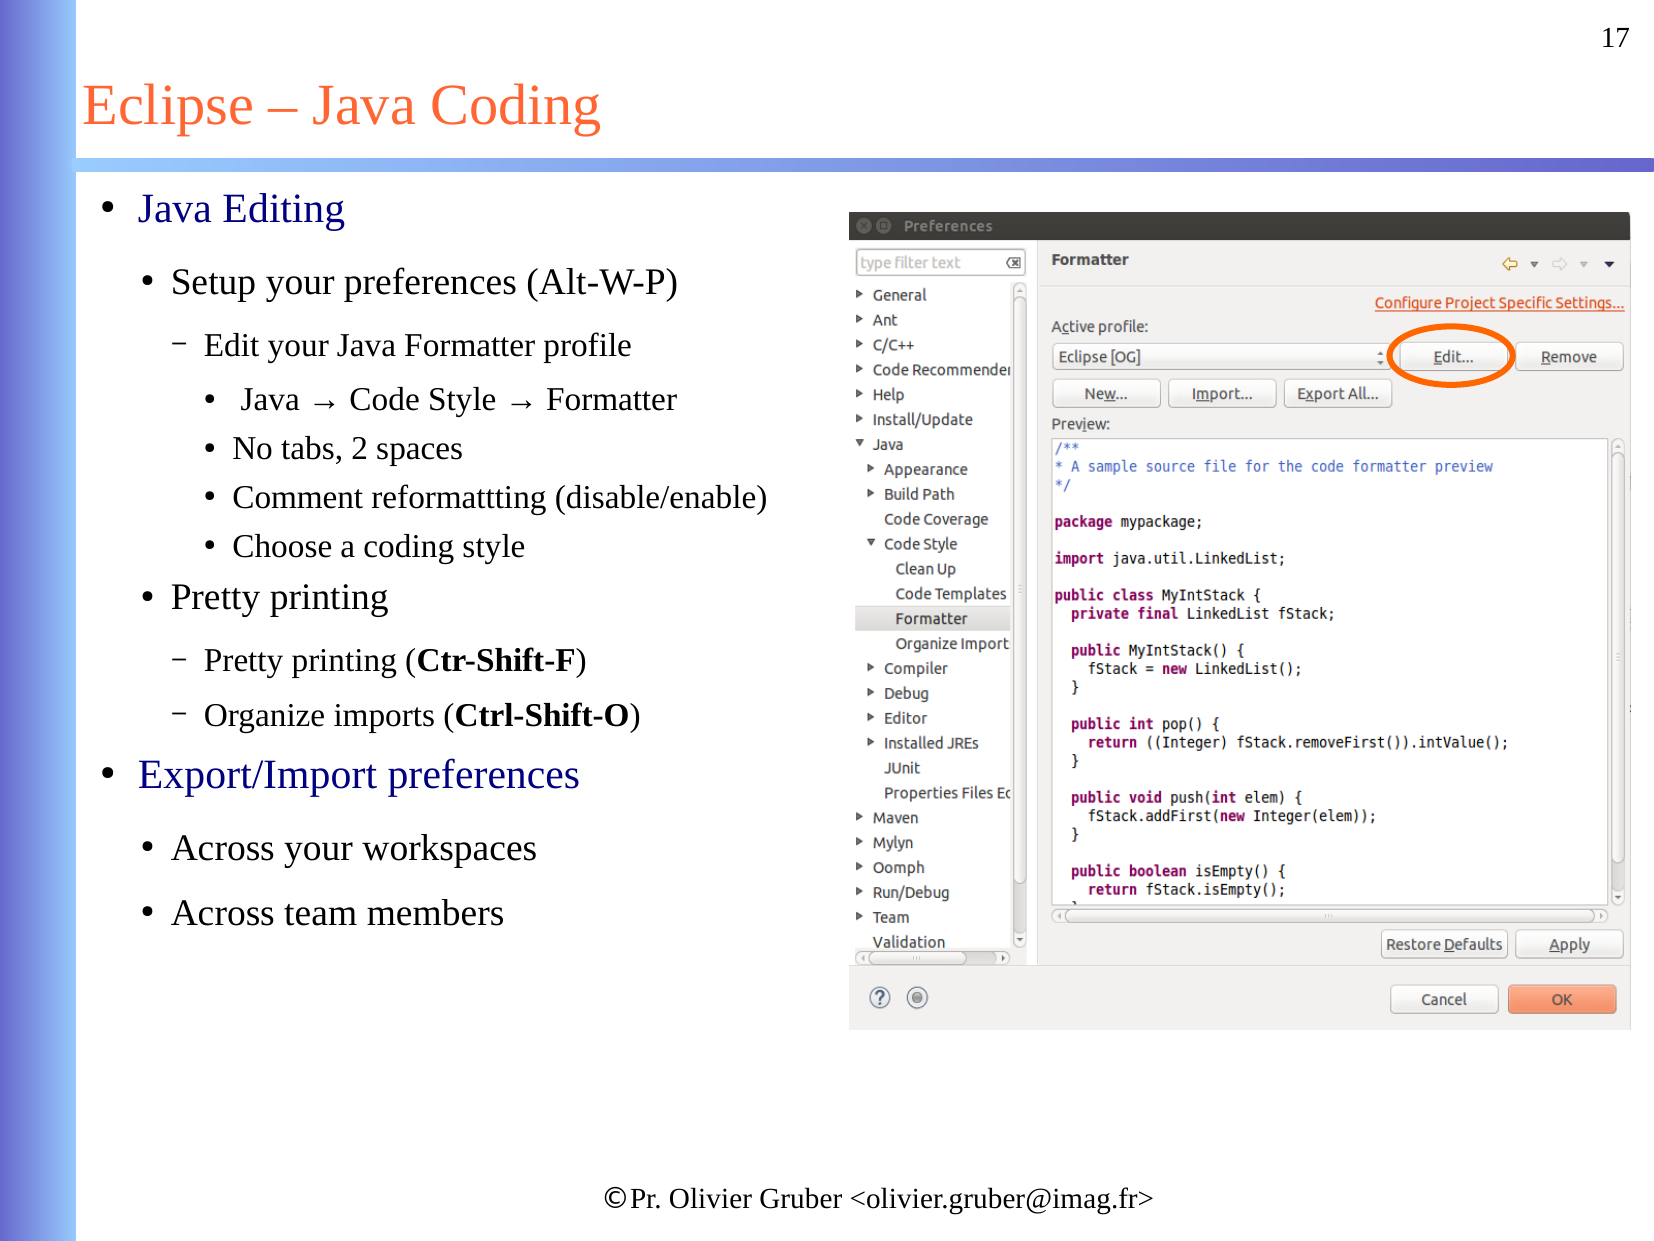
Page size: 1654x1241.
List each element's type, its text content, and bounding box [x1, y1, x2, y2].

list Java Editing Setup your preferences (Alt-W-P) Edit your Java Formatter profile Java → Code Style → Formatter No tabs, 2 spaces Comment reformattting (disable/enable) Choose a coding style Pretty printing Pretty printing (Ctr-Shift-F) Organize imports (Ctrl-Shift-O) Export/Import preferences Across your workspaces Across team members [82, 185, 1571, 1129]
title Eclipse – Java Coding [82, 49, 1571, 161]
picture [849, 212, 1631, 1030]
